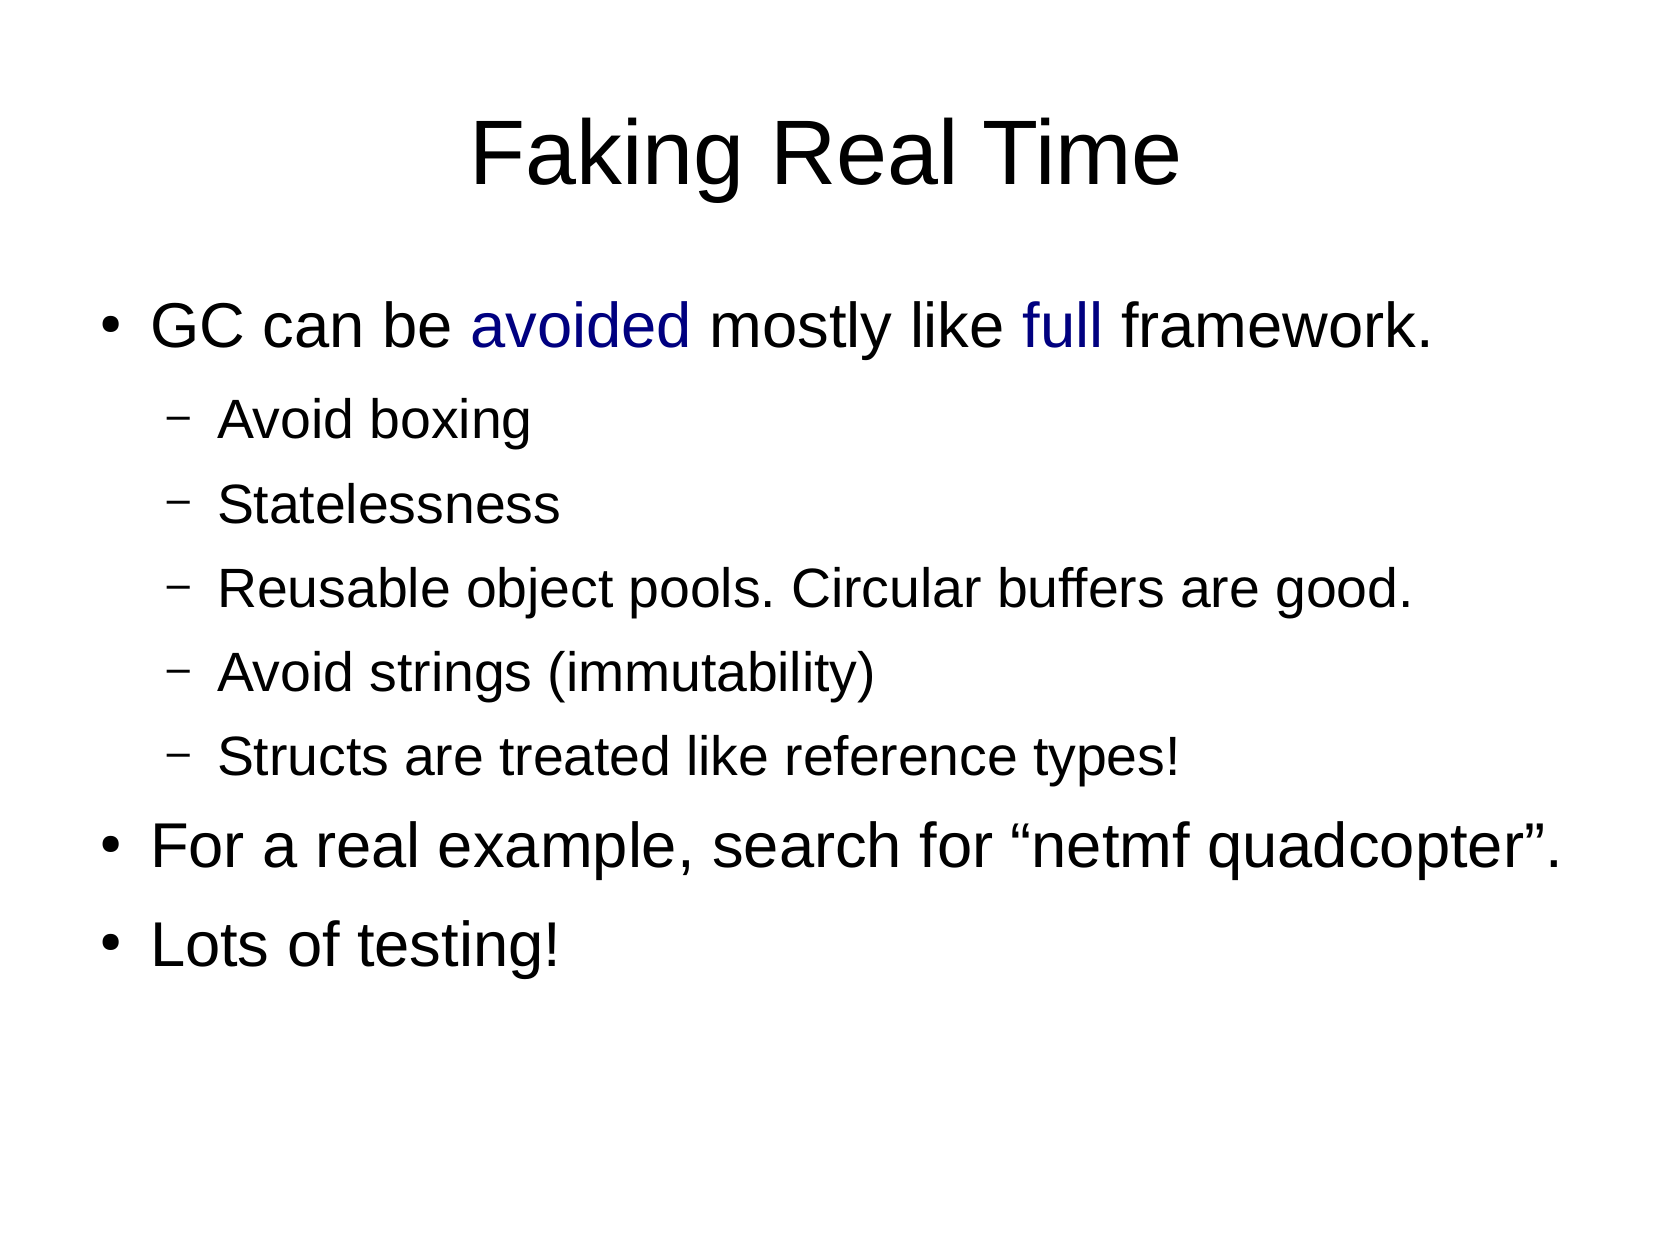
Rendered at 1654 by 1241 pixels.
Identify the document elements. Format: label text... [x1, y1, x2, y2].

list GC can be avoided mostly like full framework. Avoid boxing Statelessness Reusable object pools. Circular buffers are good. Avoid strings (immutability) Structs are treated like reference types! For a real example, search for “netmf quadcopter”. Lots of testing! [82, 290, 1571, 1010]
title Faking Real Time [82, 49, 1571, 257]
